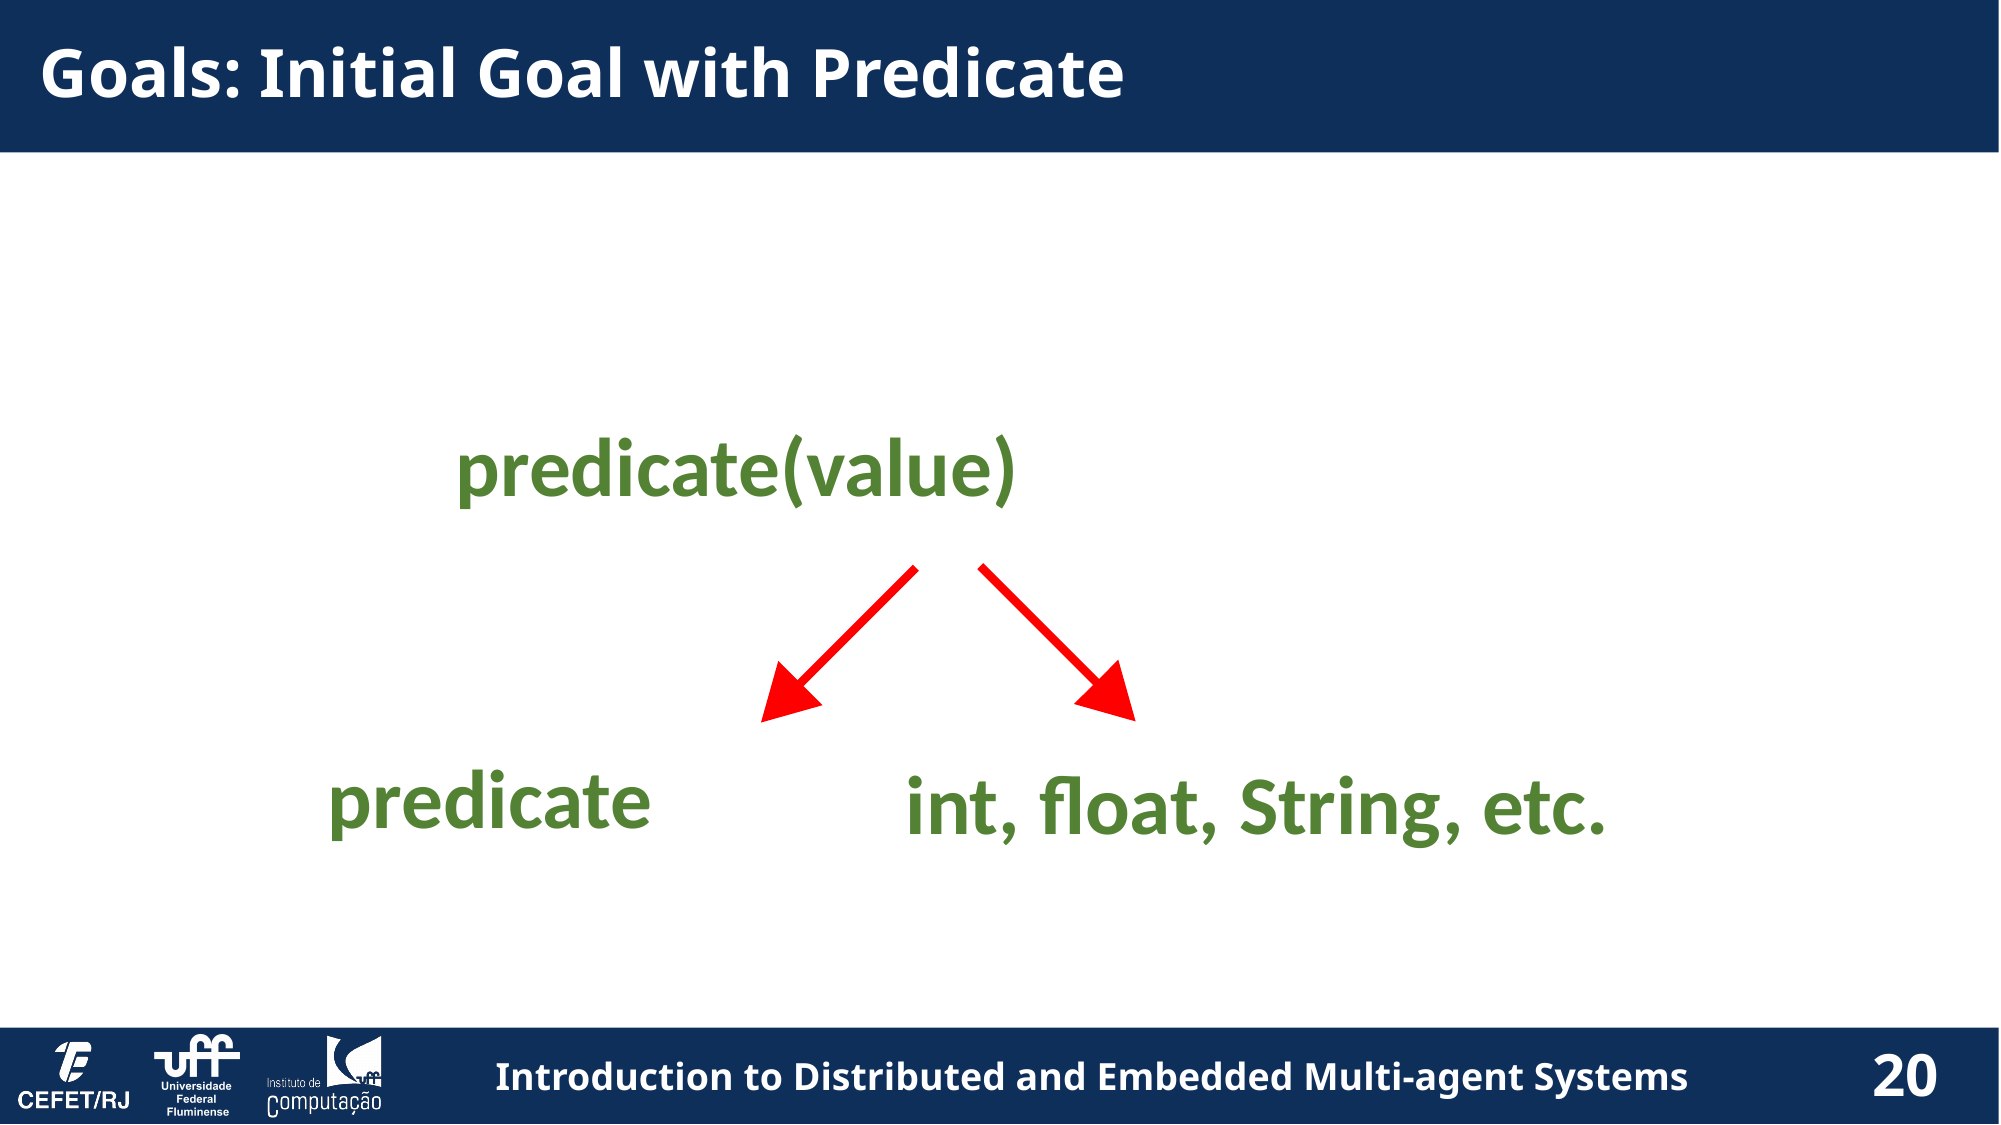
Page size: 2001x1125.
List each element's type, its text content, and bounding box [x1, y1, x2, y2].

text_box int, float, String, etc. [890, 744, 1949, 856]
text_box predicate(value) [29, 405, 1464, 521]
text_box predicate [312, 738, 850, 947]
text_box Goals: Initial Goal with Predicate [25, 23, 1999, 119]
text_box [977, 563, 1136, 722]
picture [18, 1021, 129, 1125]
text_box [760, 564, 919, 723]
picture [153, 1033, 241, 1121]
picture [265, 1033, 383, 1118]
